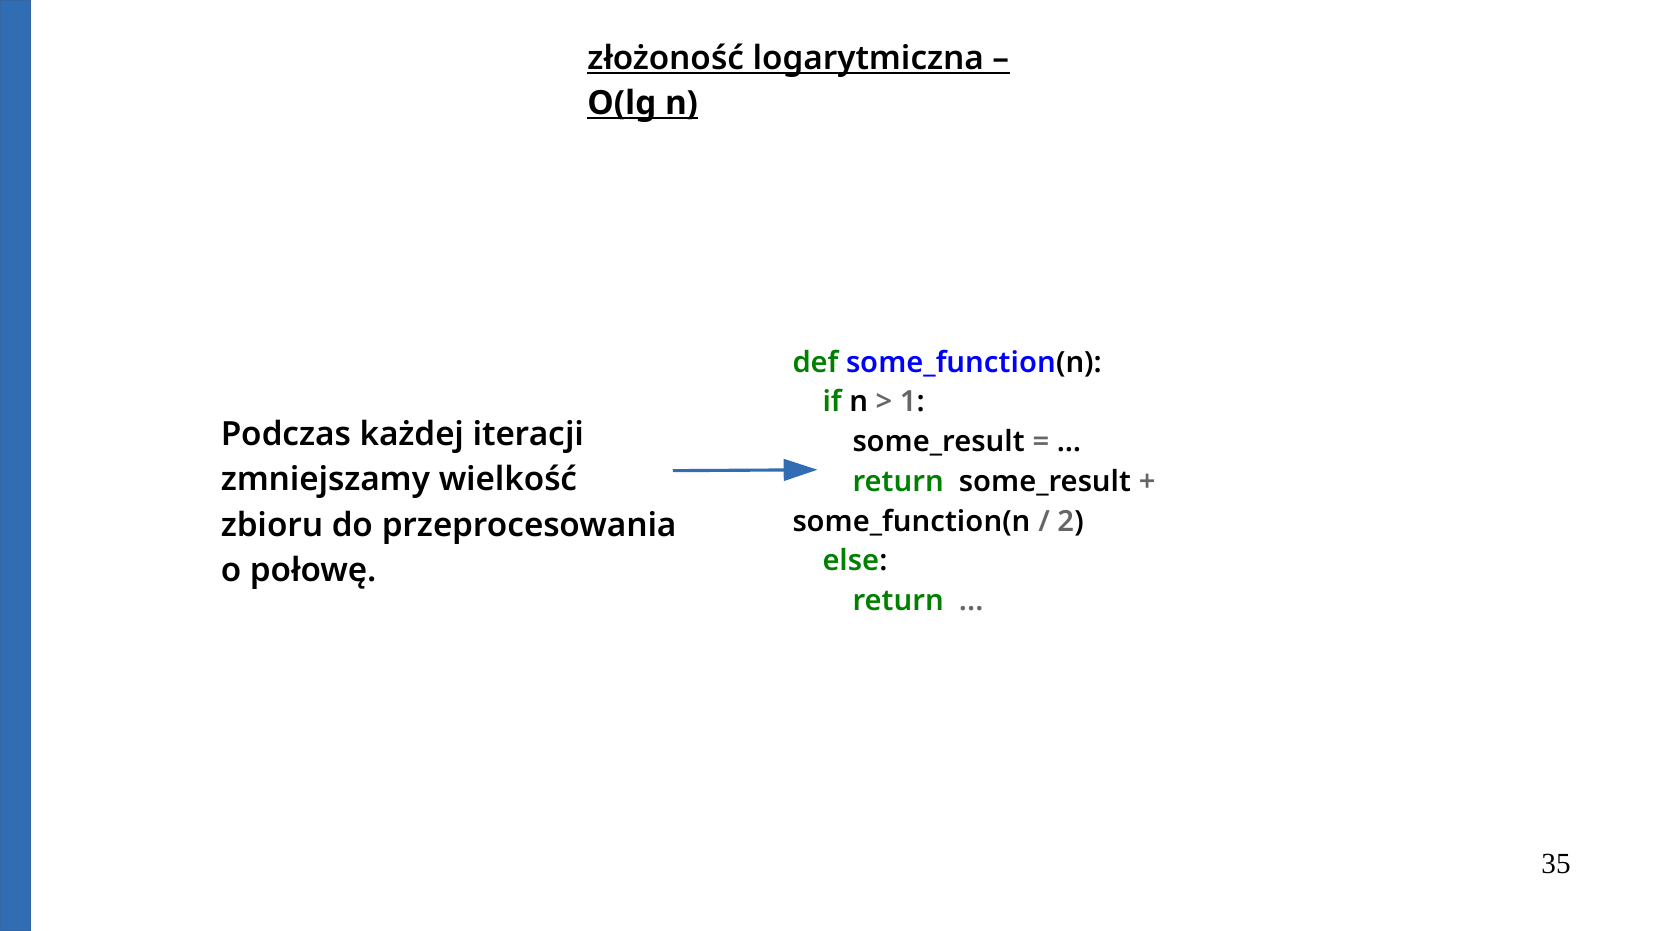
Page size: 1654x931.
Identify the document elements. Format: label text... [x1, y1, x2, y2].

text_box def some_function(n): if n > 1: some_result = … return some_result + some_function(n / 2) else: return ... [777, 333, 1414, 681]
text_box Podczas każdej iteracji zmniejszamy wielkość zbioru do przeprocesowania o połowę. [205, 402, 694, 551]
text_box złożoność logarytmiczna – O(lg n) [572, 26, 1081, 83]
text_box [0, 0, 31, 931]
